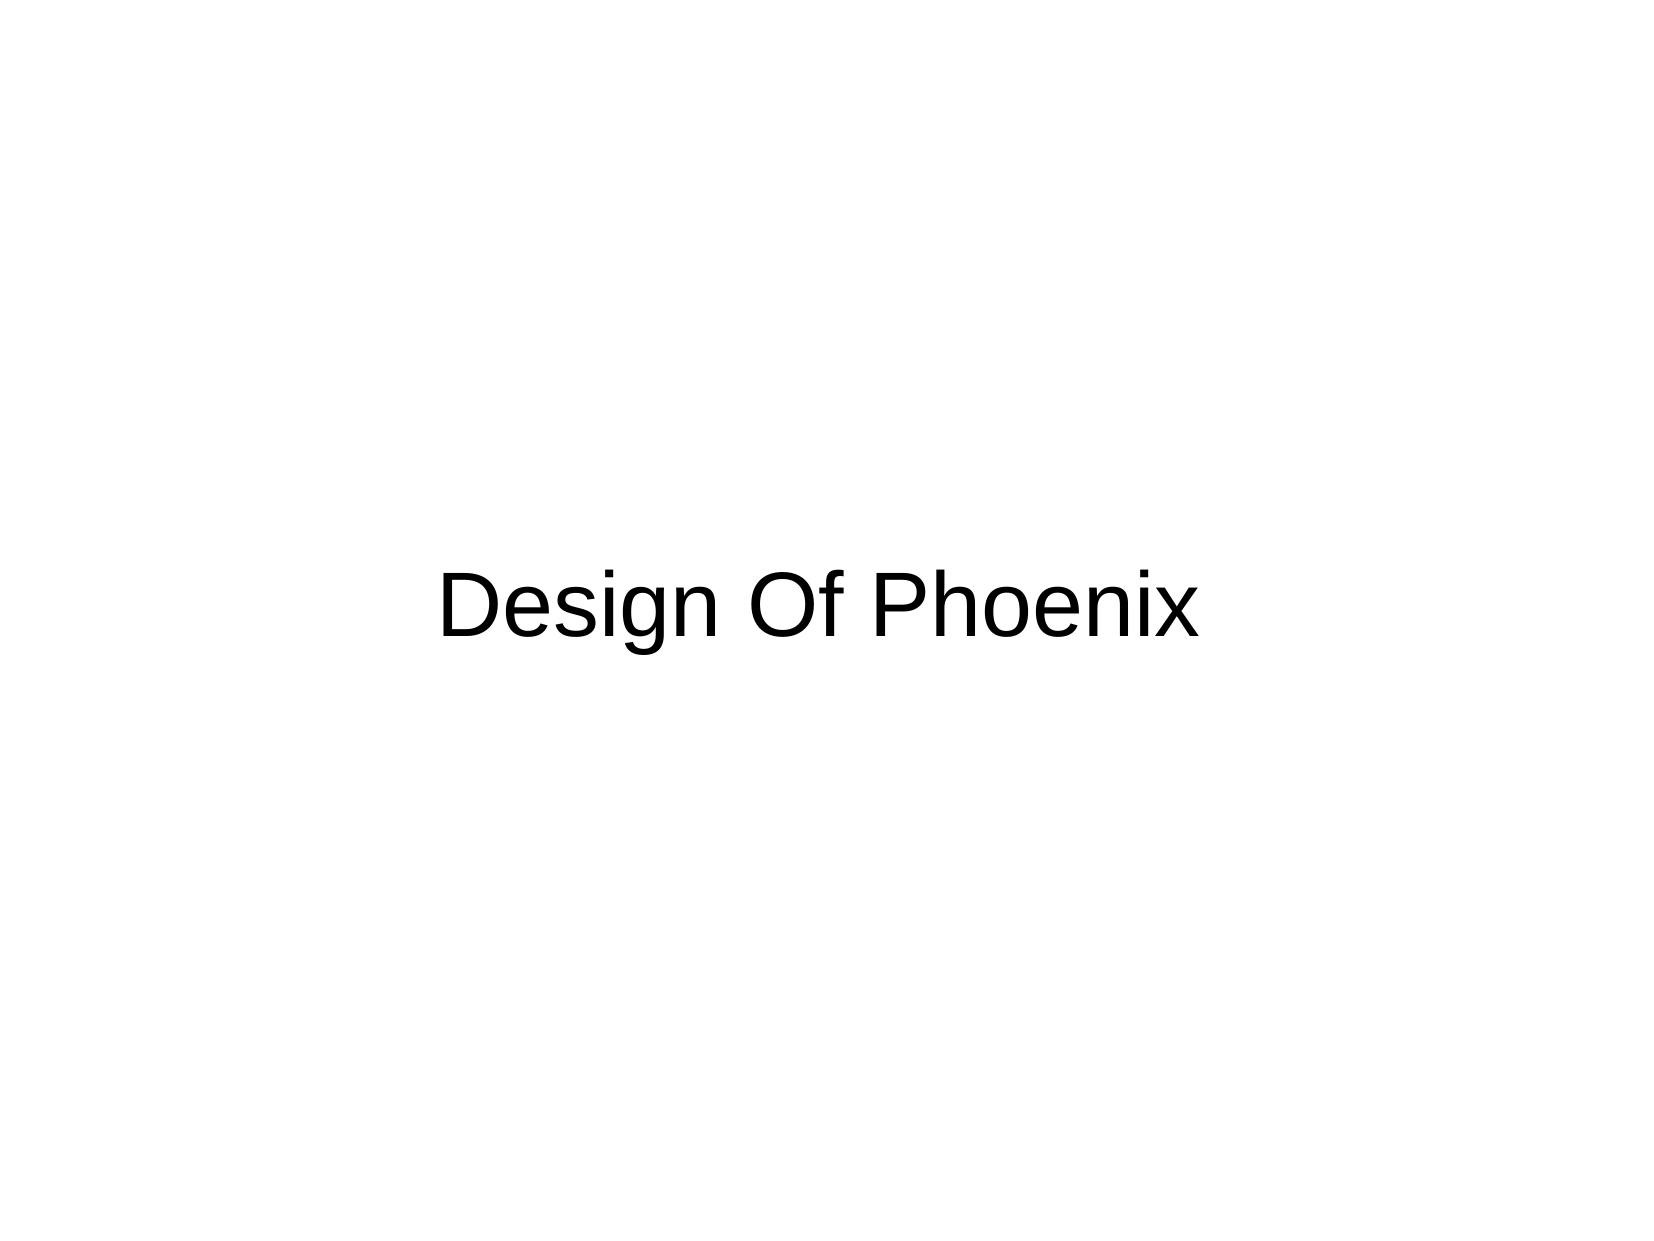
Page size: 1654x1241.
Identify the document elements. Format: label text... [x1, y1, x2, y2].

title Design Of Phoenix [75, 501, 1564, 709]
